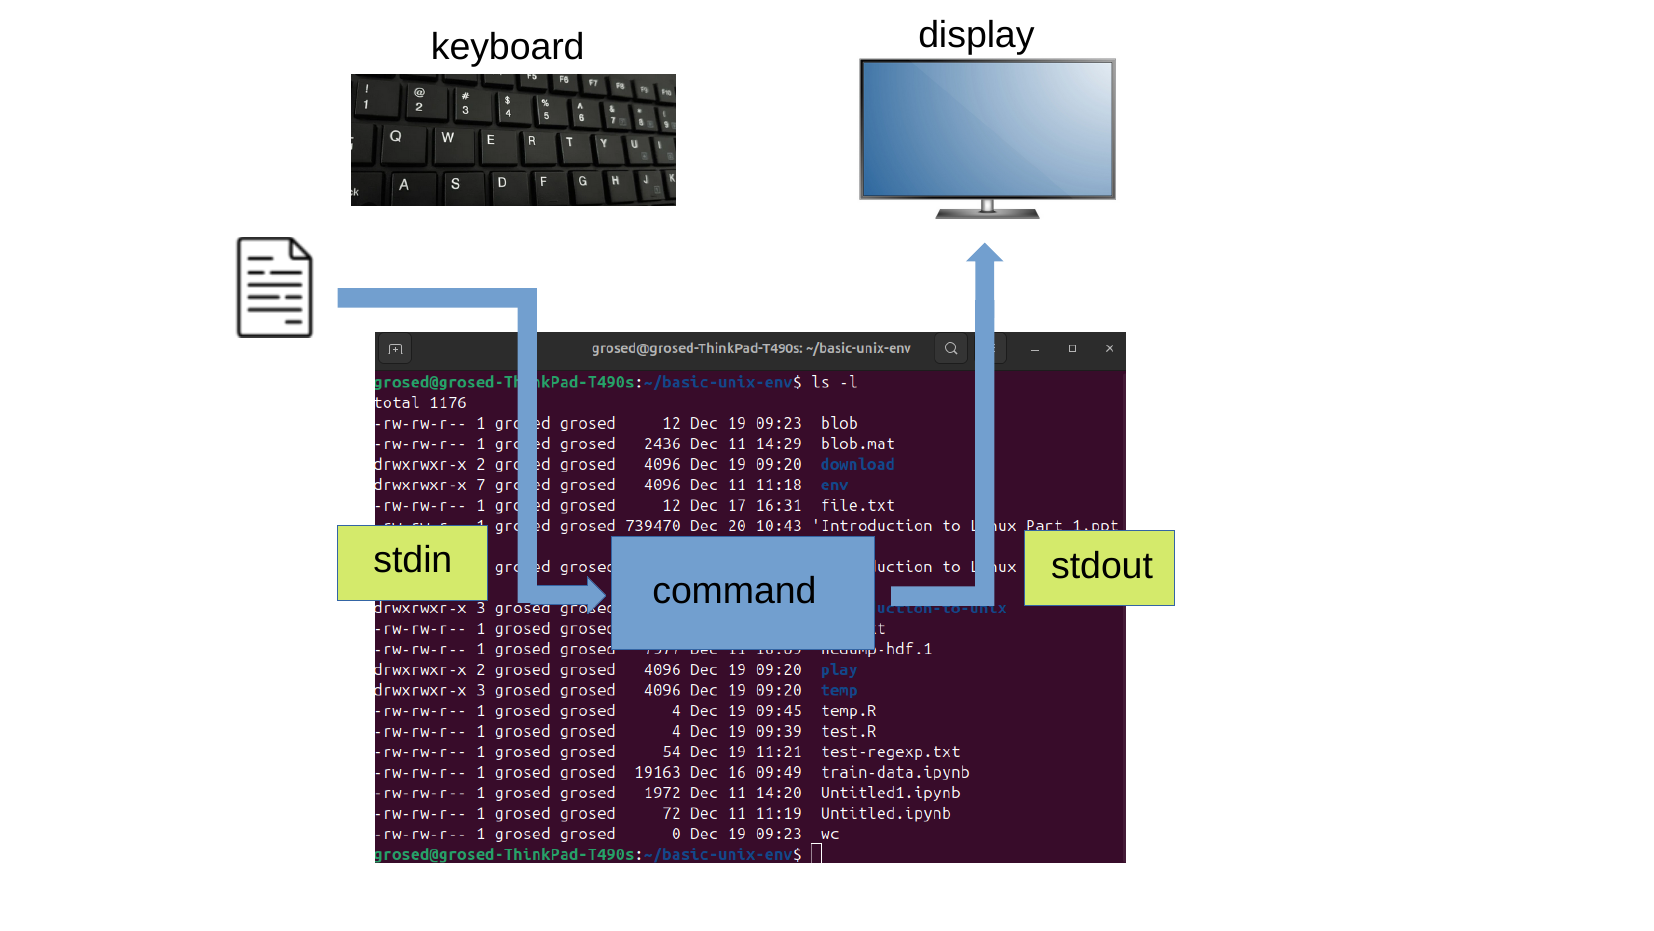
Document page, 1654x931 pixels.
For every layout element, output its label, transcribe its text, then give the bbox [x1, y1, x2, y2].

picture [225, 237, 325, 338]
text_box stdin [358, 531, 468, 589]
text_box [611, 536, 875, 650]
text_box command [637, 562, 863, 662]
text_box keyboard [416, 18, 601, 76]
text_box display [903, 5, 1051, 63]
text_box [1024, 530, 1175, 606]
text_box [337, 288, 606, 614]
text_box [891, 242, 1004, 606]
picture [351, 74, 676, 206]
picture [856, 54, 1120, 220]
text_box [337, 525, 488, 601]
picture [375, 332, 1126, 863]
text_box stdout [1036, 537, 1169, 595]
